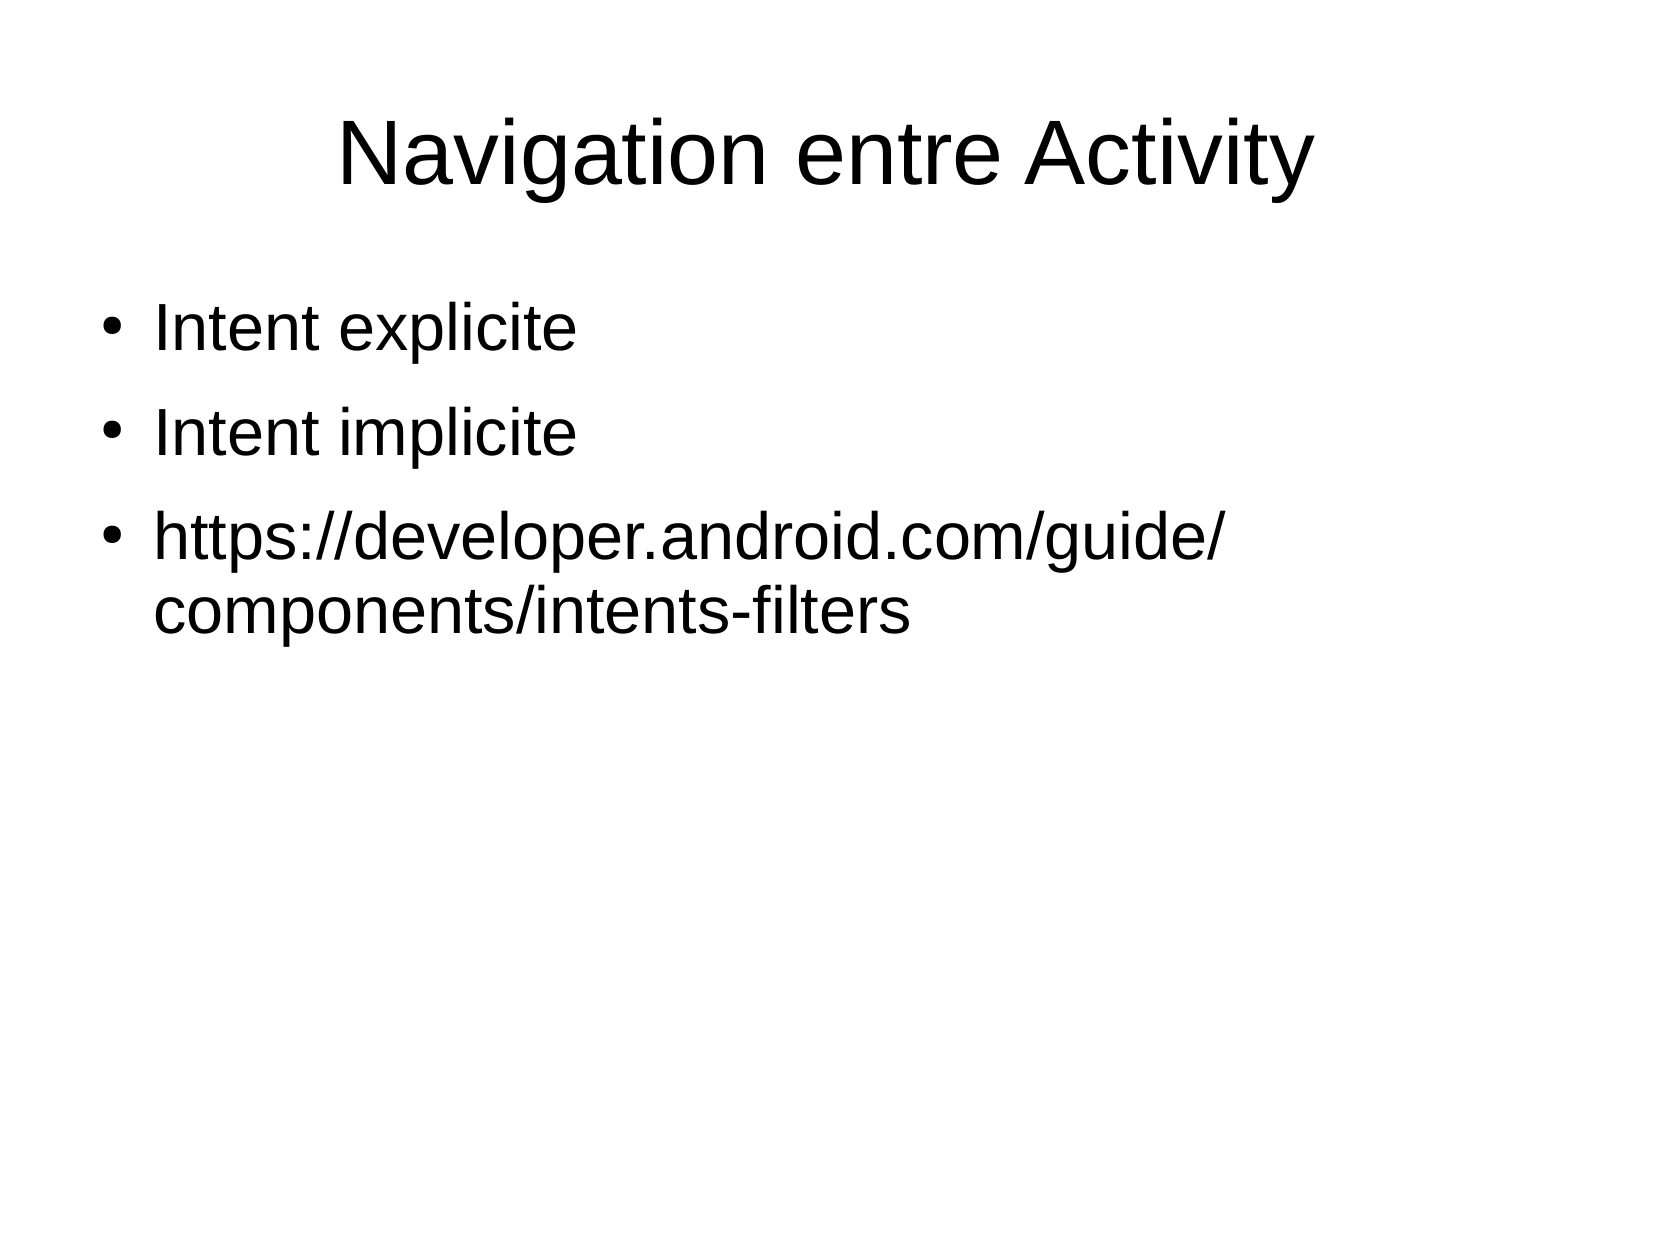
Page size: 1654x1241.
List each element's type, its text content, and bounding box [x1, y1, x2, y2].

title Navigation entre Activity [82, 49, 1571, 257]
list Intent explicite Intent implicite https://developer.android.com/guide/components/intents-filters [82, 290, 1571, 1010]
